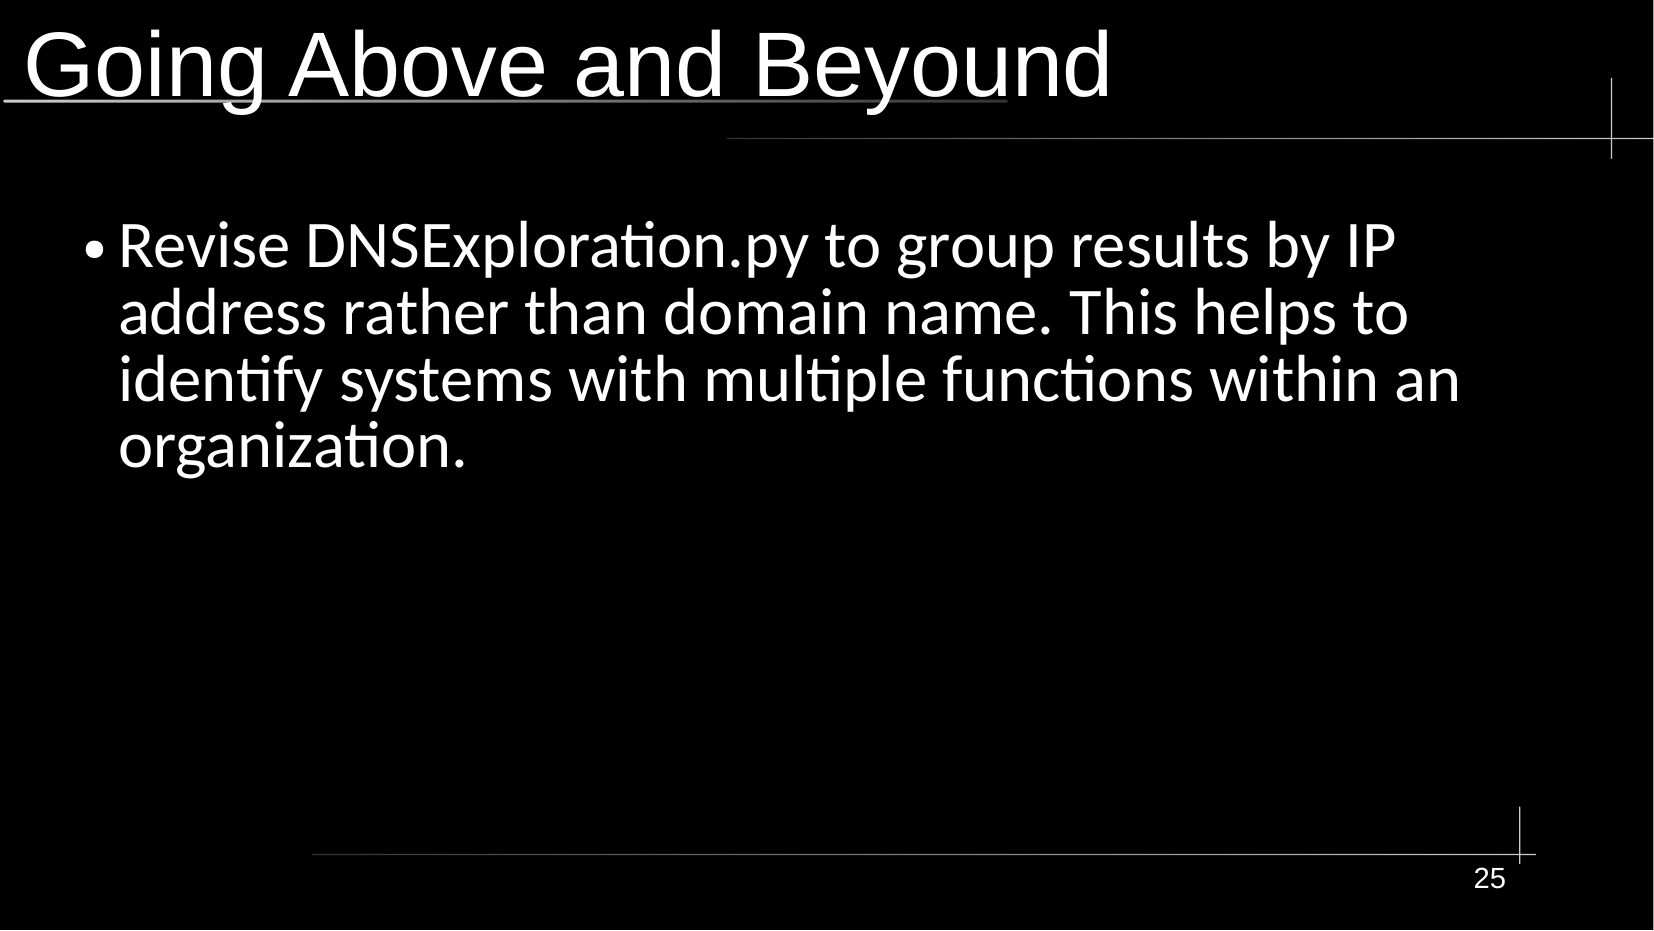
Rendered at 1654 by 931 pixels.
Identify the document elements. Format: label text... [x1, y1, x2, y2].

list Revise DNSExploration.py to group results by IP address rather than domain name. This helps to identify systems with multiple functions within an organization. [82, 217, 1571, 758]
title Going Above and Beyound [23, 11, 1589, 119]
